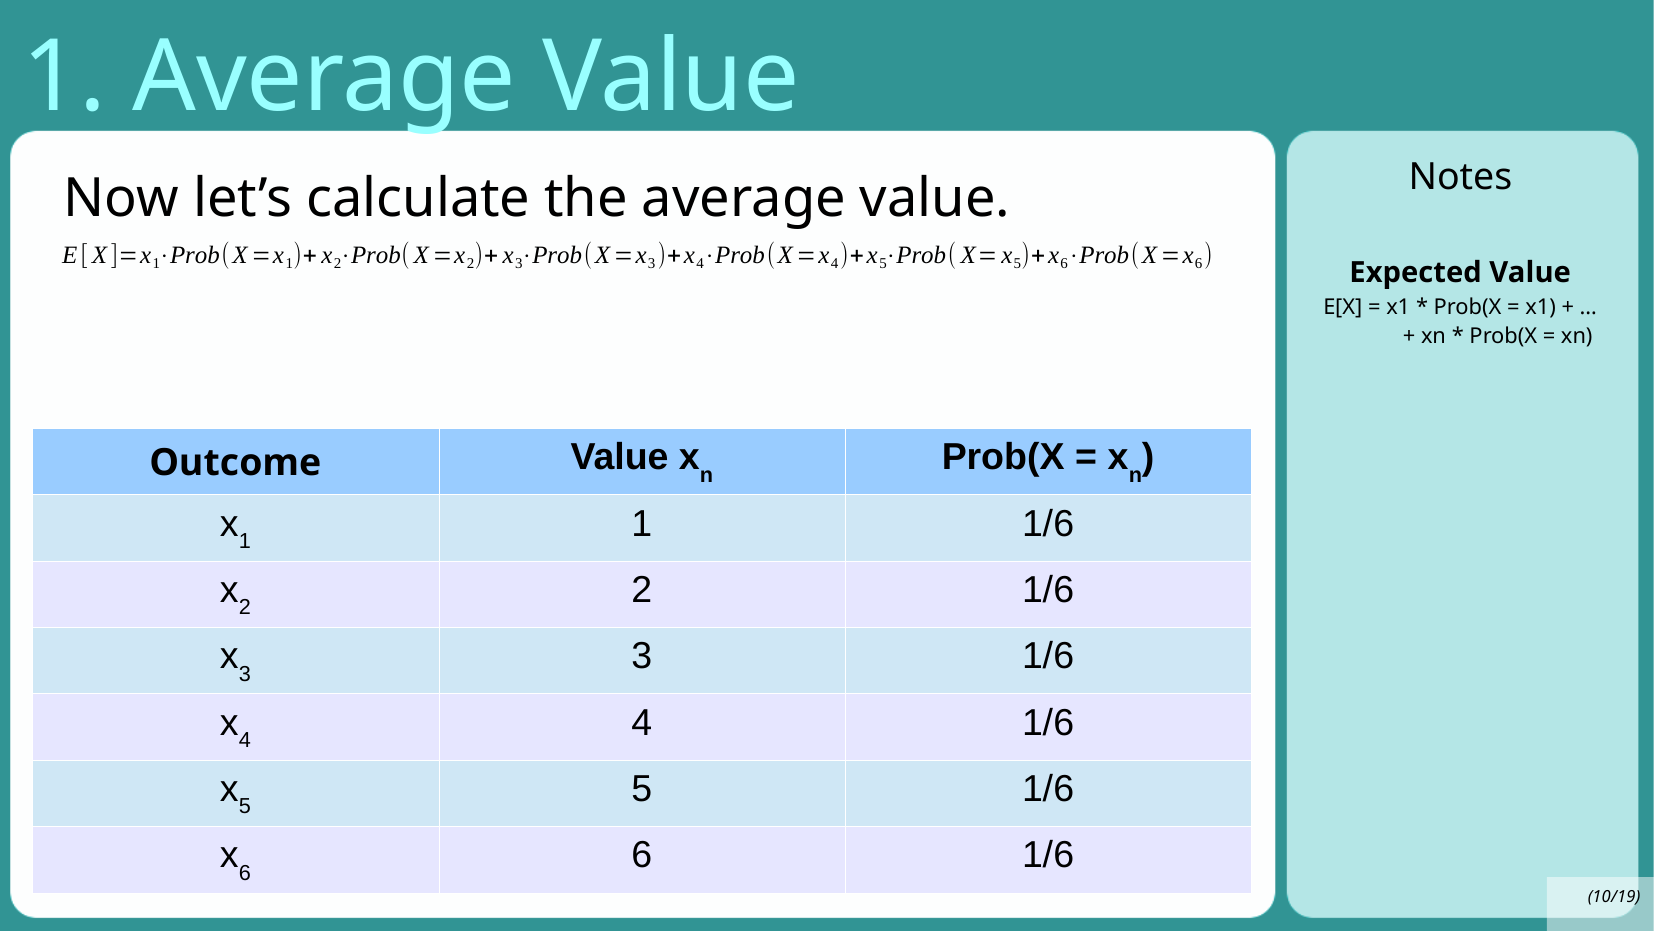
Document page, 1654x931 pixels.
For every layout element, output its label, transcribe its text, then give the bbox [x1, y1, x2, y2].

table_cell x4 [33, 694, 439, 760]
table_header Prob(X = xn) [846, 429, 1251, 494]
table_cell 2 [440, 562, 845, 627]
table_cell 1/6 [846, 628, 1251, 693]
table_cell 1 [440, 495, 845, 561]
table_cell 3 [440, 628, 845, 693]
text_box (<number>/19) [1546, 877, 1654, 931]
table_cell x3 [33, 628, 439, 693]
table_cell 1/6 [846, 694, 1251, 760]
text_box Notes Expected Value E[X] = x1 * Prob(X = x1) + … + xn * Prob(X = xn) [1290, 141, 1631, 661]
table_cell x2 [33, 562, 439, 627]
table_cell 5 [440, 761, 845, 826]
table_cell 4 [440, 694, 845, 760]
table_cell x5 [33, 761, 439, 826]
table_cell x6 [33, 827, 439, 893]
picture [0, 0, 1654, 931]
title 1. Average Value [22, 13, 1511, 130]
table_cell 1/6 [846, 562, 1251, 627]
table_header Outcome [33, 429, 439, 494]
table_header Value xn [440, 429, 845, 494]
chart [54, 240, 1219, 273]
text_box Now let’s calculate the average value. [63, 158, 1247, 428]
table_cell 1/6 [846, 495, 1251, 561]
table_cell 1/6 [846, 761, 1251, 826]
table_cell 1/6 [846, 827, 1251, 893]
table_cell x1 [33, 495, 439, 561]
table_cell 6 [440, 827, 845, 893]
